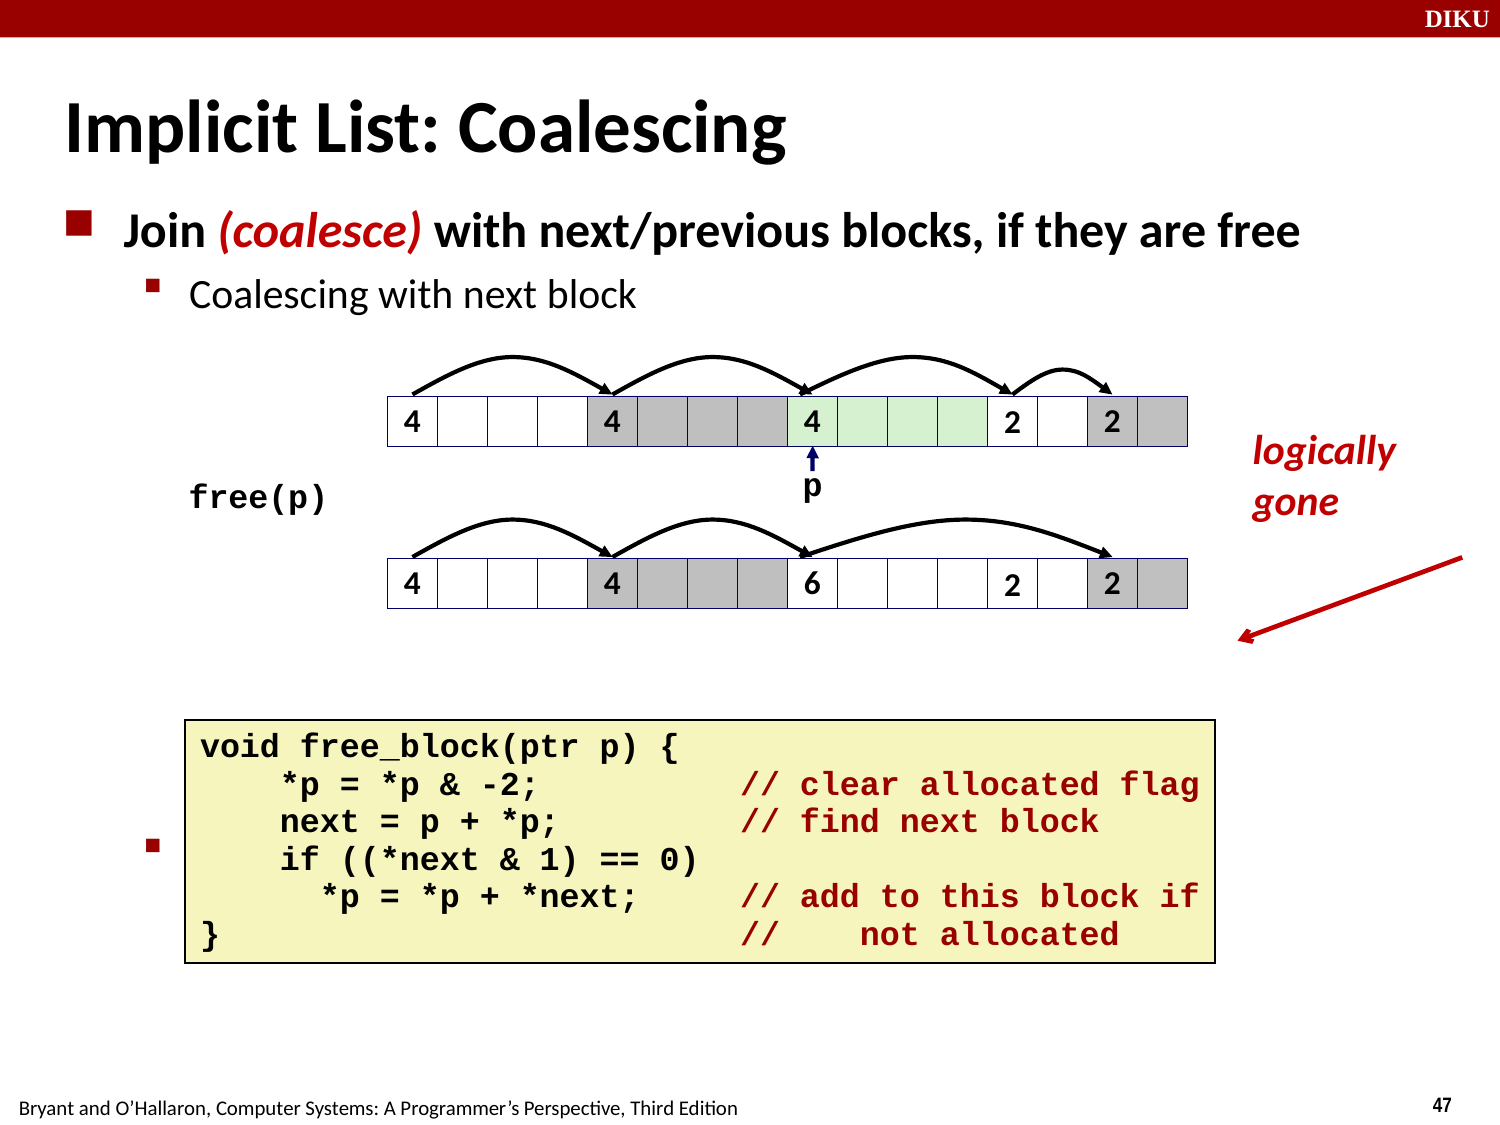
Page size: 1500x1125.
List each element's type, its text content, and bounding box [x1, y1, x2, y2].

text_box 4 [588, 395, 637, 446]
text_box 4 [387, 558, 437, 609]
text_box [1036, 558, 1088, 609]
text_box [637, 558, 787, 609]
text_box [1137, 558, 1188, 609]
text_box [437, 558, 587, 609]
text_box [838, 558, 989, 609]
text_box [637, 395, 787, 446]
text_box 2 [1088, 558, 1137, 609]
text_box Join (coalesce) with next/previous blocks, if they are free Coalescing with next block But how do we coalesce with previous block? [52, 200, 1416, 1101]
text_box [1137, 395, 1188, 446]
text_box 2 [989, 557, 1036, 613]
text_box 4 [787, 395, 838, 446]
text_box Implicit List: Coalescing [49, 75, 1161, 169]
text_box logically gone [1238, 415, 1412, 531]
text_box void free_block(ptr p) { *p = *p & -2; // clear allocated flag next = p + *p; // find next block if ((*next & 1) == 0) *p = *p + *next; // add to this block if } // not allocated [185, 719, 1215, 963]
text_box 2 [989, 394, 1036, 451]
text_box free(p) [173, 471, 344, 527]
text_box p [787, 458, 838, 514]
text_box 6 [787, 558, 838, 609]
text_box 4 [387, 395, 437, 446]
text_box [838, 395, 989, 446]
text_box 2 [1087, 395, 1137, 446]
text_box [1036, 395, 1087, 446]
text_box 4 [587, 558, 637, 609]
text_box [437, 395, 588, 446]
